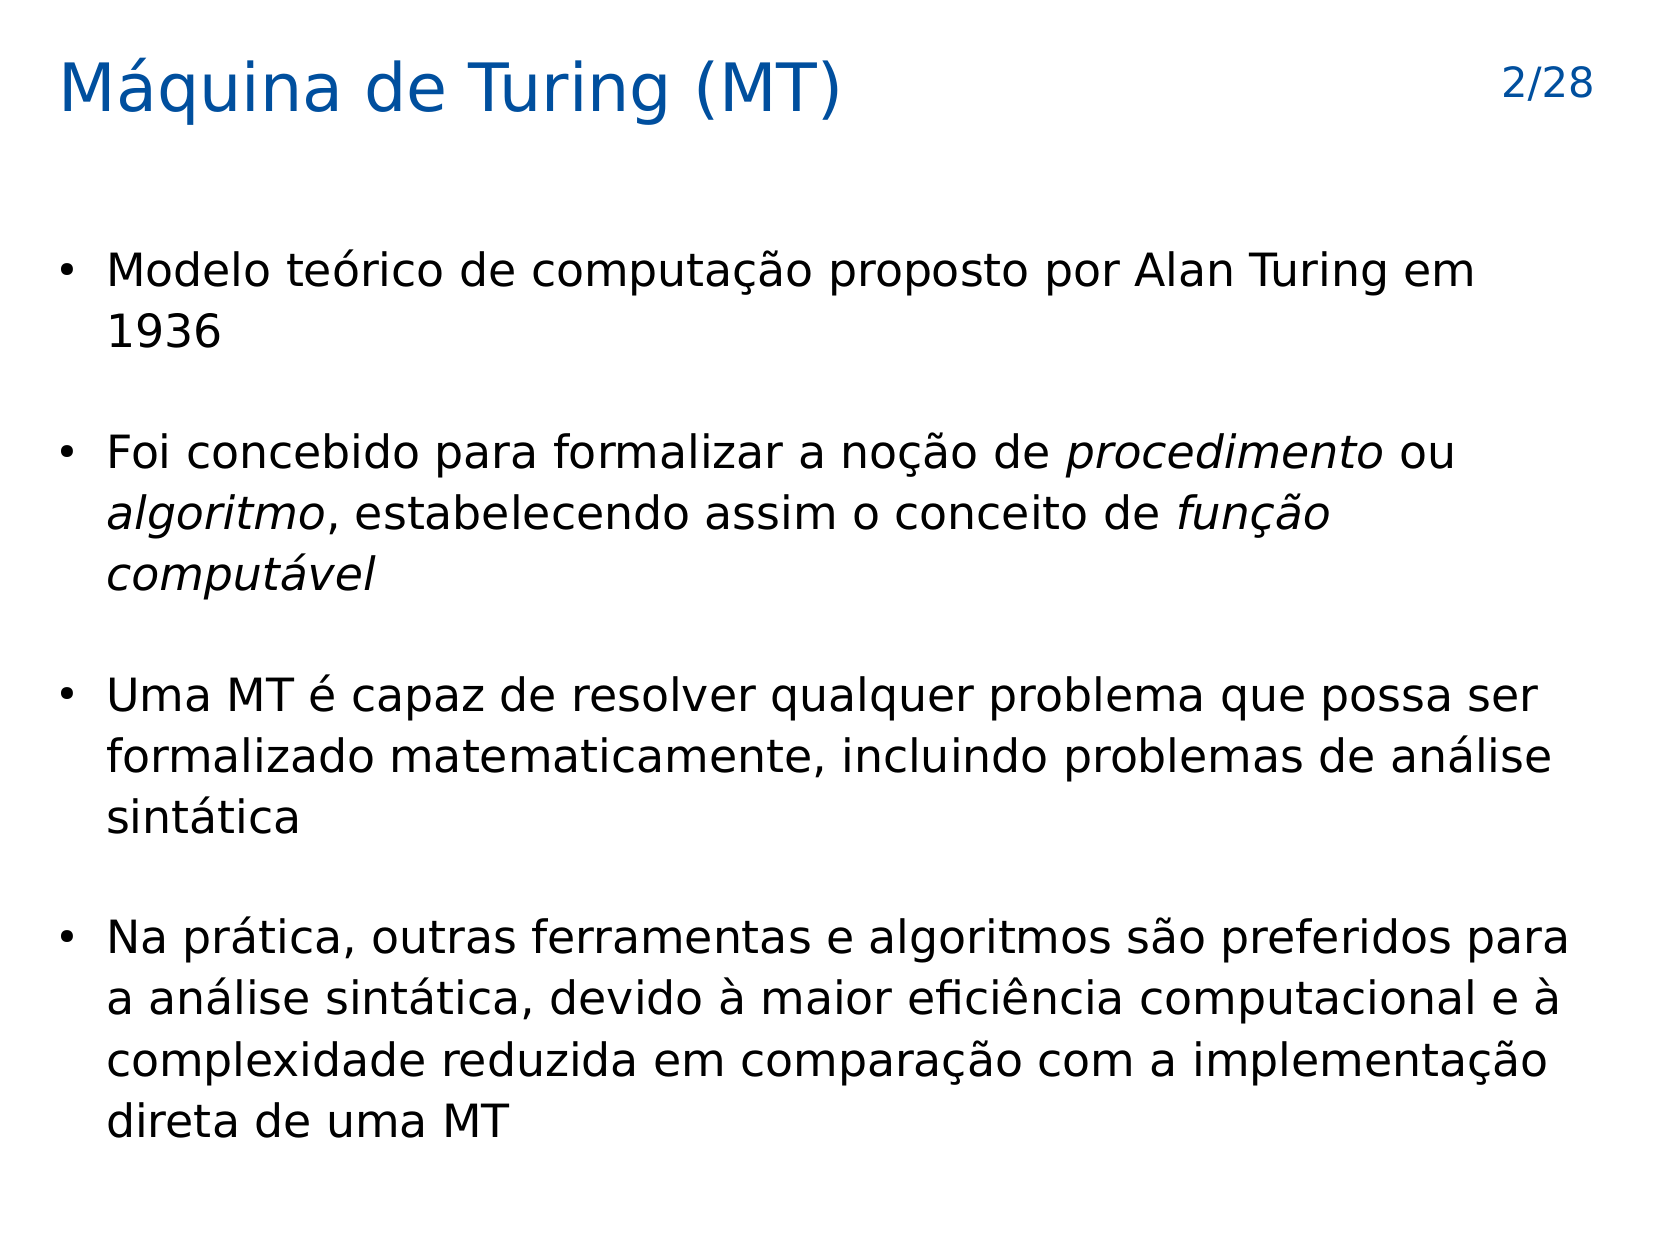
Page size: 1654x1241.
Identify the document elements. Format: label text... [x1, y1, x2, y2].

title Máquina de Turing (MT) [59, 29, 1625, 148]
list Modelo teórico de computação proposto por Alan Turing em 1936 Foi concebido para formalizar a noção de procedimento ou algoritmo, estabelecendo assim o conceito de função computável Uma MT é capaz de resolver qualquer problema que possa ser formalizado matematicamente, incluindo problemas de análise sintática Na prática, outras ferramentas e algoritmos são preferidos para a análise sintática, devido à maior eficiência computacional e à complexidade reduzida em comparação com a implementação direta de uma MT [59, 236, 1595, 1211]
